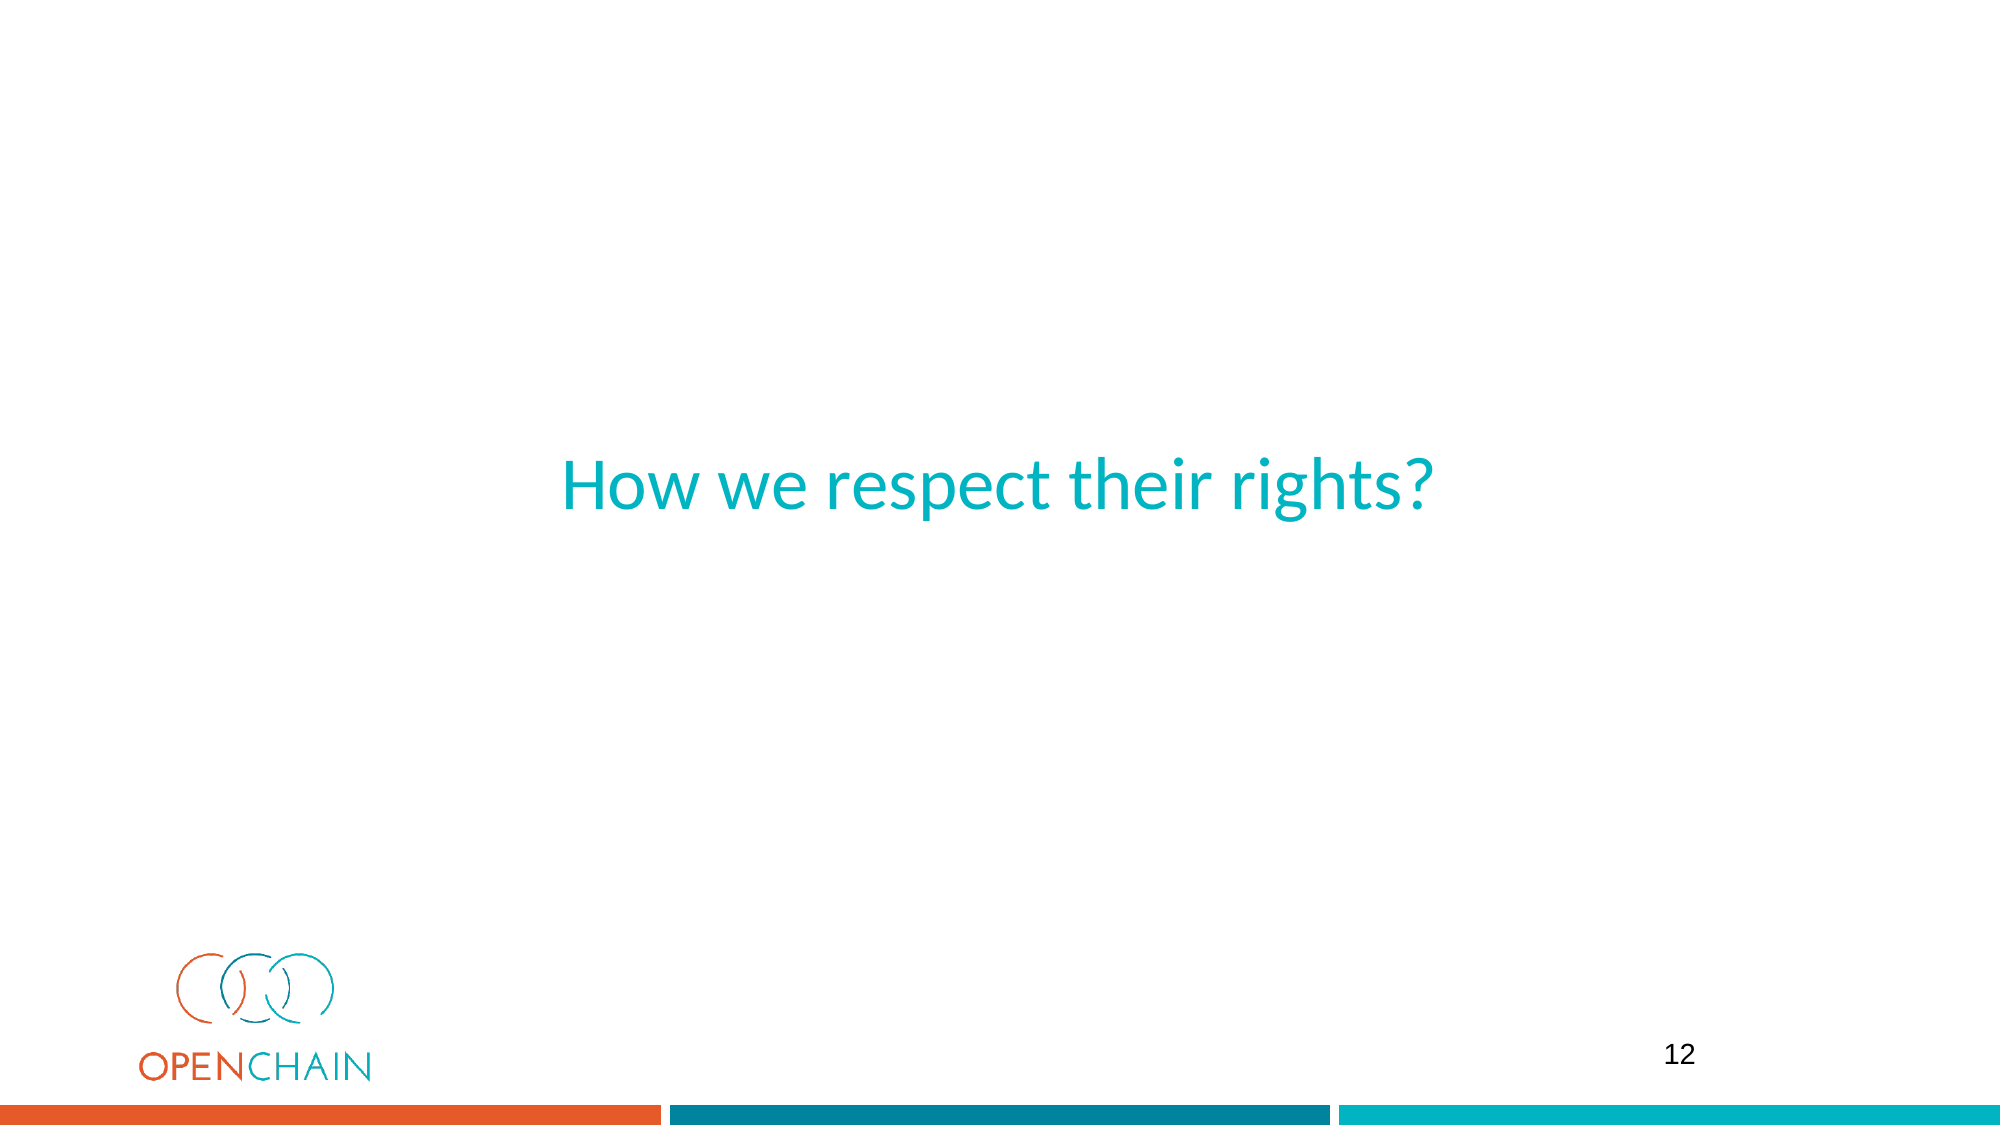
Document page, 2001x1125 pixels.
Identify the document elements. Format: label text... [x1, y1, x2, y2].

title How we respect their rights? [137, 376, 1863, 594]
text_box 12 [1648, 1022, 1863, 1083]
